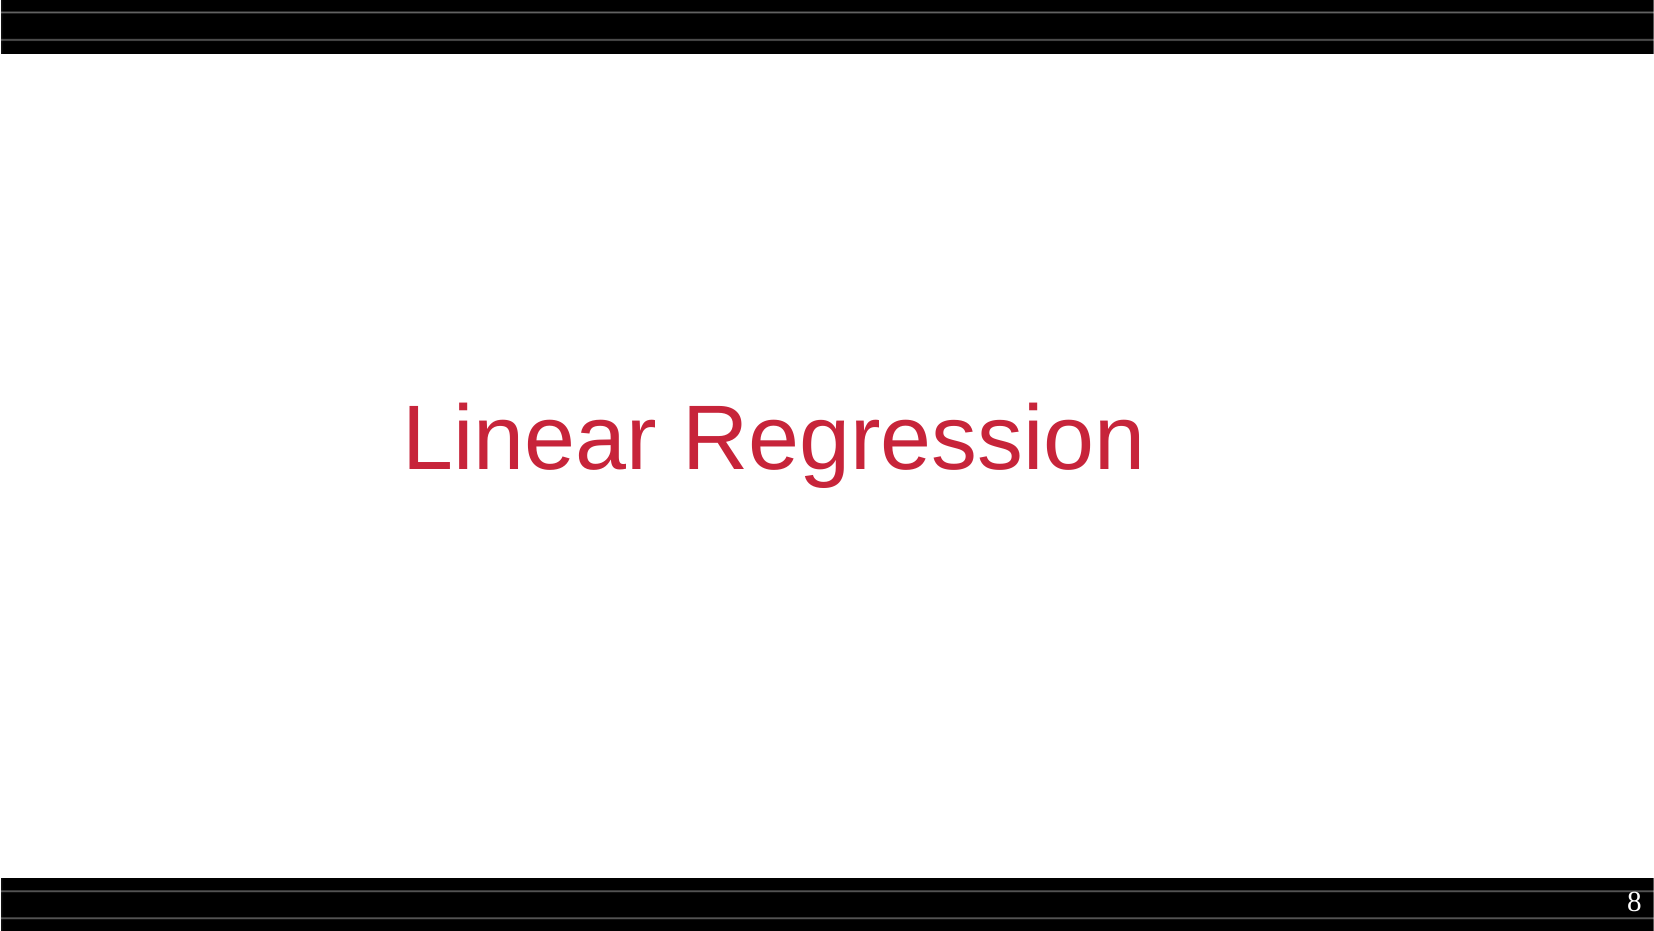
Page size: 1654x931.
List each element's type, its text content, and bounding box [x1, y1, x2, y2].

picture [1, 878, 1654, 931]
picture [1, 0, 1654, 54]
title Linear Regression [300, 360, 1201, 516]
